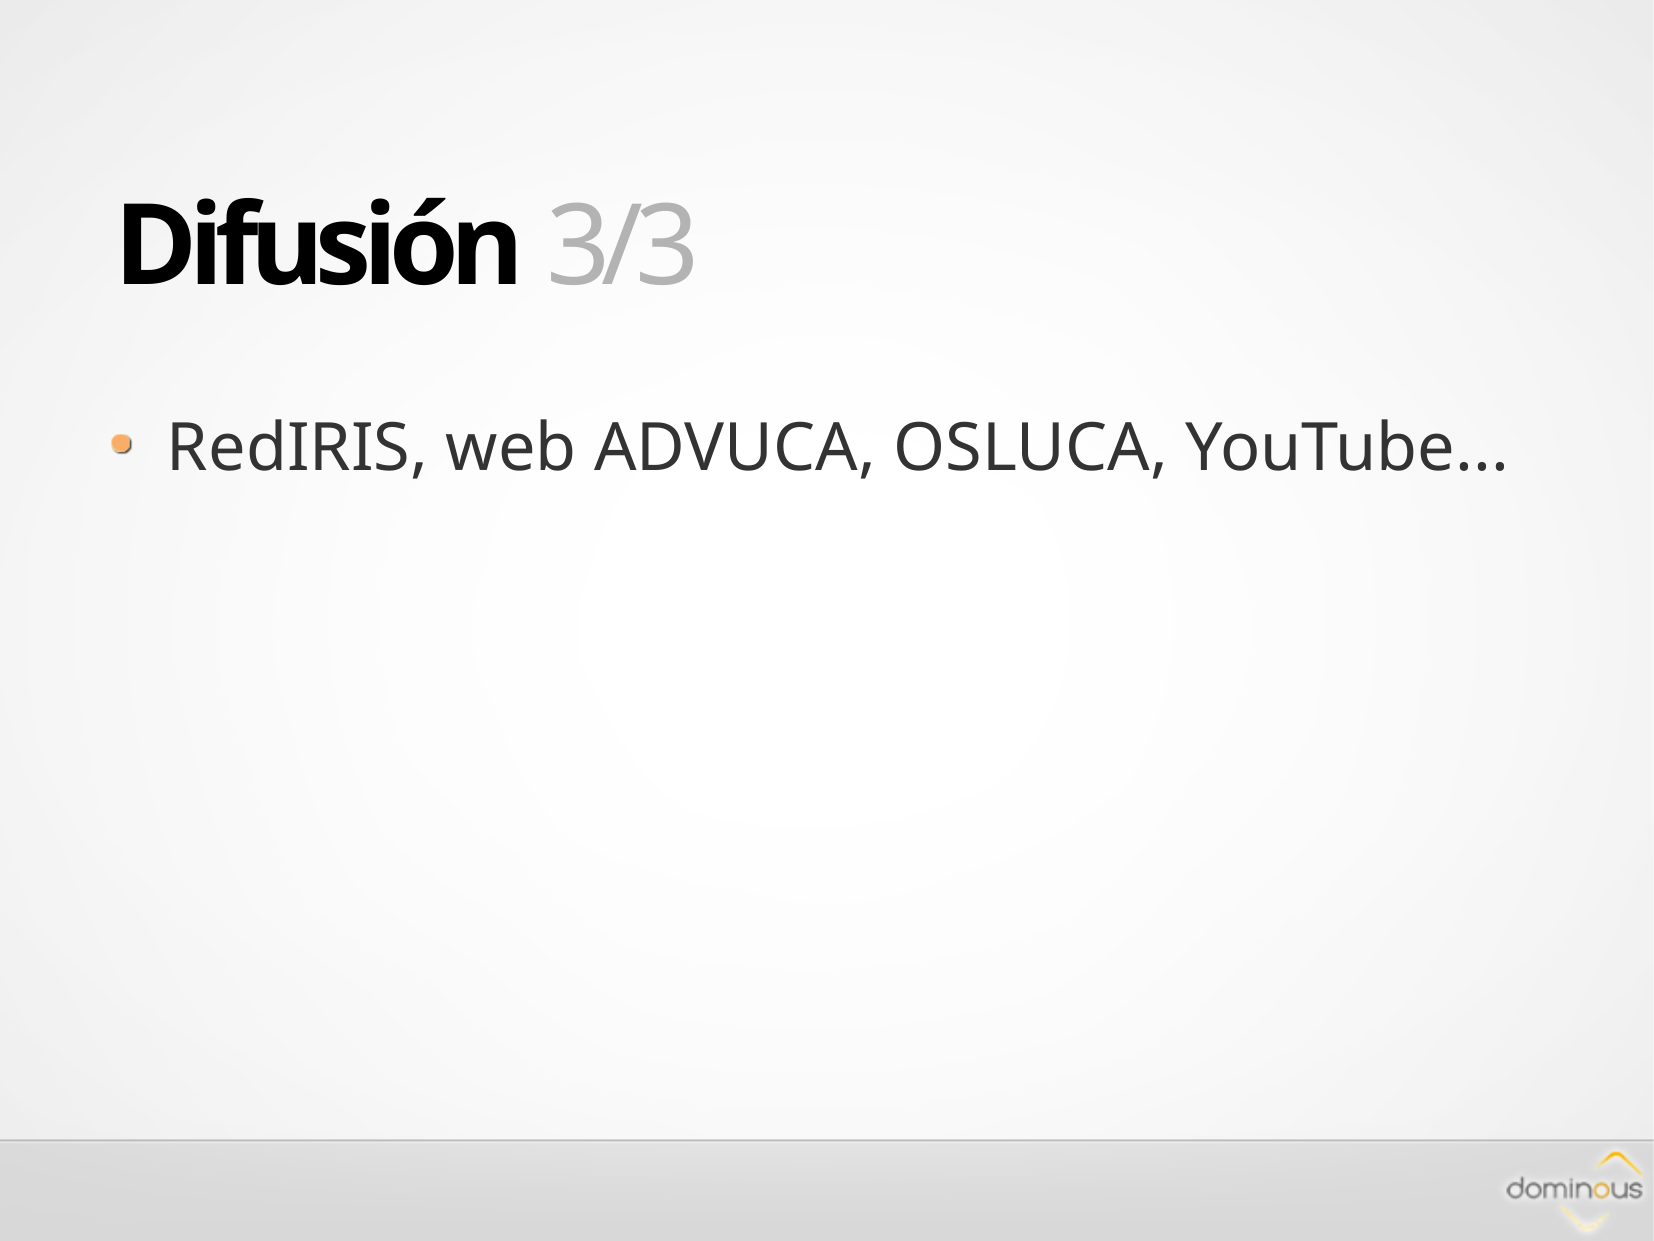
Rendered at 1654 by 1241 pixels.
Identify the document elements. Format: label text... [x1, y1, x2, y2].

text_box Difusión 3/3 [99, 179, 1565, 355]
picture [0, 0, 1654, 1241]
text_box RedIRIS, web ADVUCA, OSLUCA, YouTube... [96, 391, 1598, 1012]
